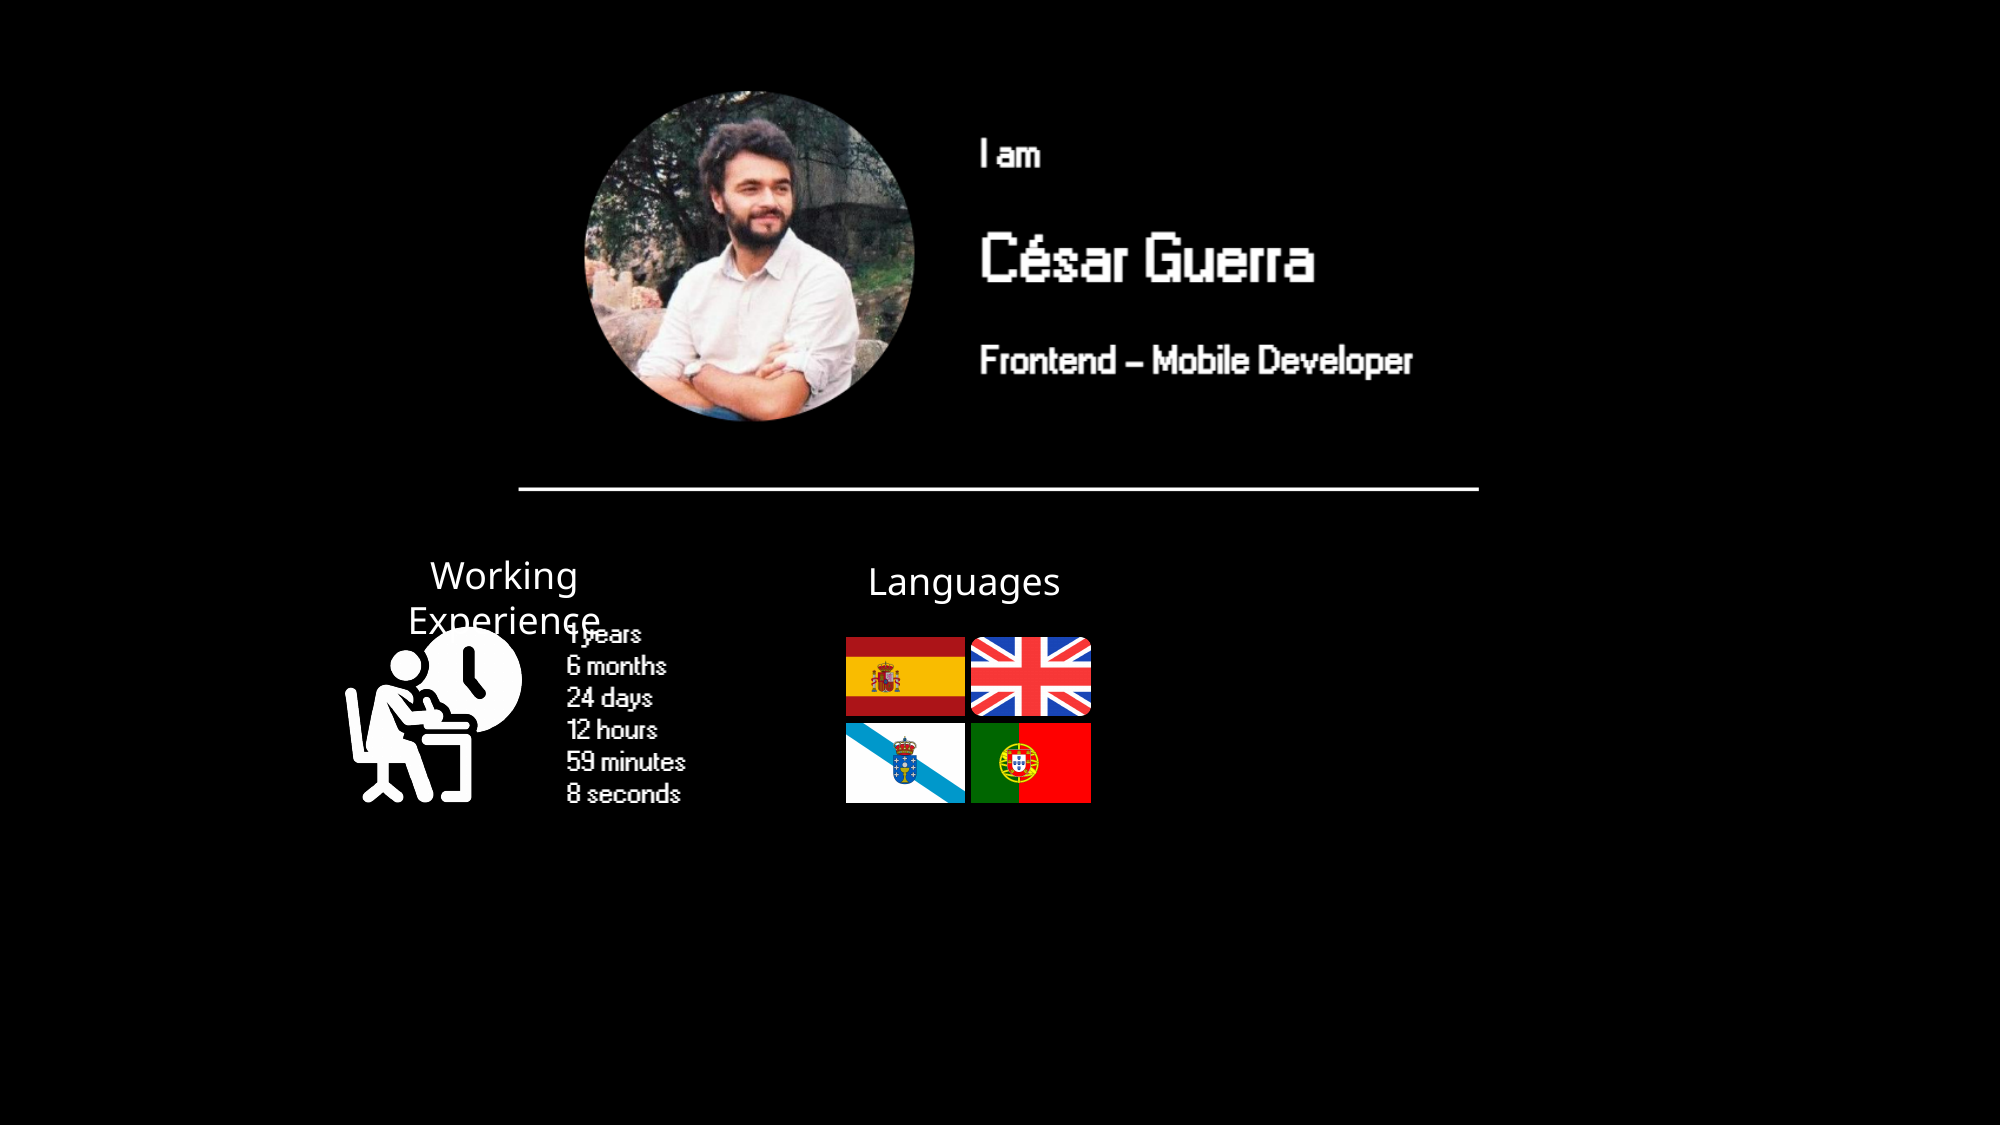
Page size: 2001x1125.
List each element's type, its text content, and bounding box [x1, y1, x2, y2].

picture [971, 637, 1091, 716]
picture [846, 637, 965, 716]
picture [846, 723, 965, 803]
picture [468, 64, 1532, 523]
picture [345, 626, 522, 803]
text_box Working Experience [331, 544, 678, 606]
picture [455, 626, 465, 632]
text_box Languages [791, 550, 1138, 611]
picture [971, 723, 1091, 803]
picture [552, 602, 707, 832]
